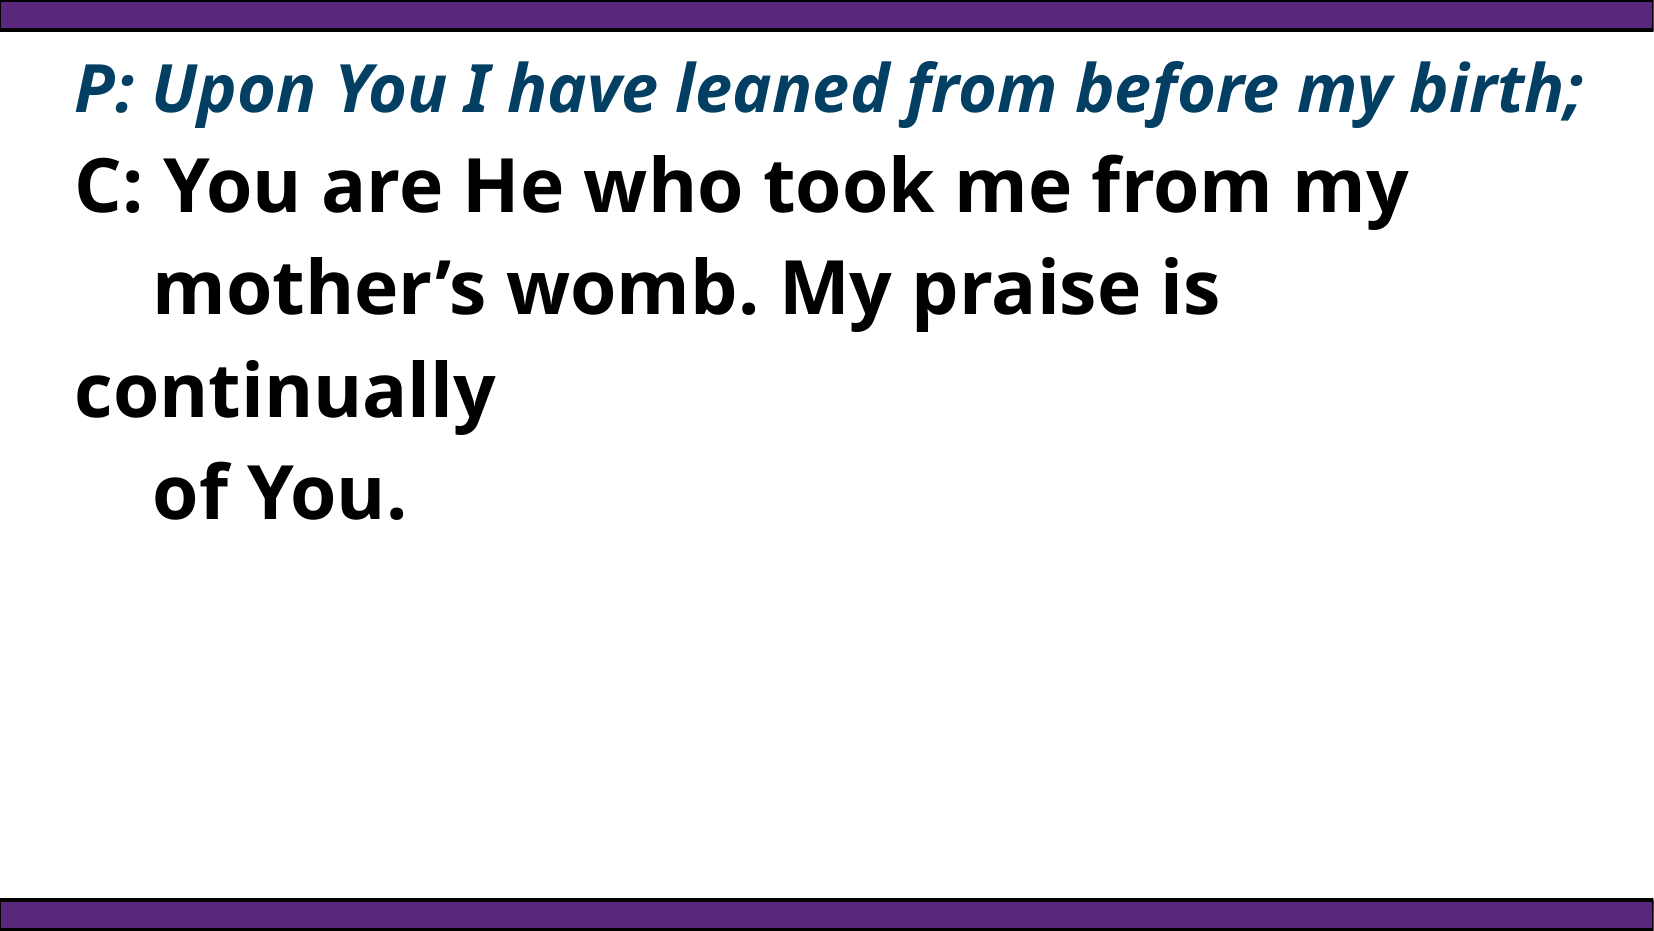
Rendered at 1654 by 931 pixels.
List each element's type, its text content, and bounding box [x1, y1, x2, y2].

picture [0, 31, 1654, 900]
text_box [0, 900, 1654, 931]
text_box [0, 0, 1654, 31]
text_box P: Upon You I have leaned from before my birth; C: You are He who took me from my mother’s womb. My praise is continually of You. [60, 34, 1606, 438]
